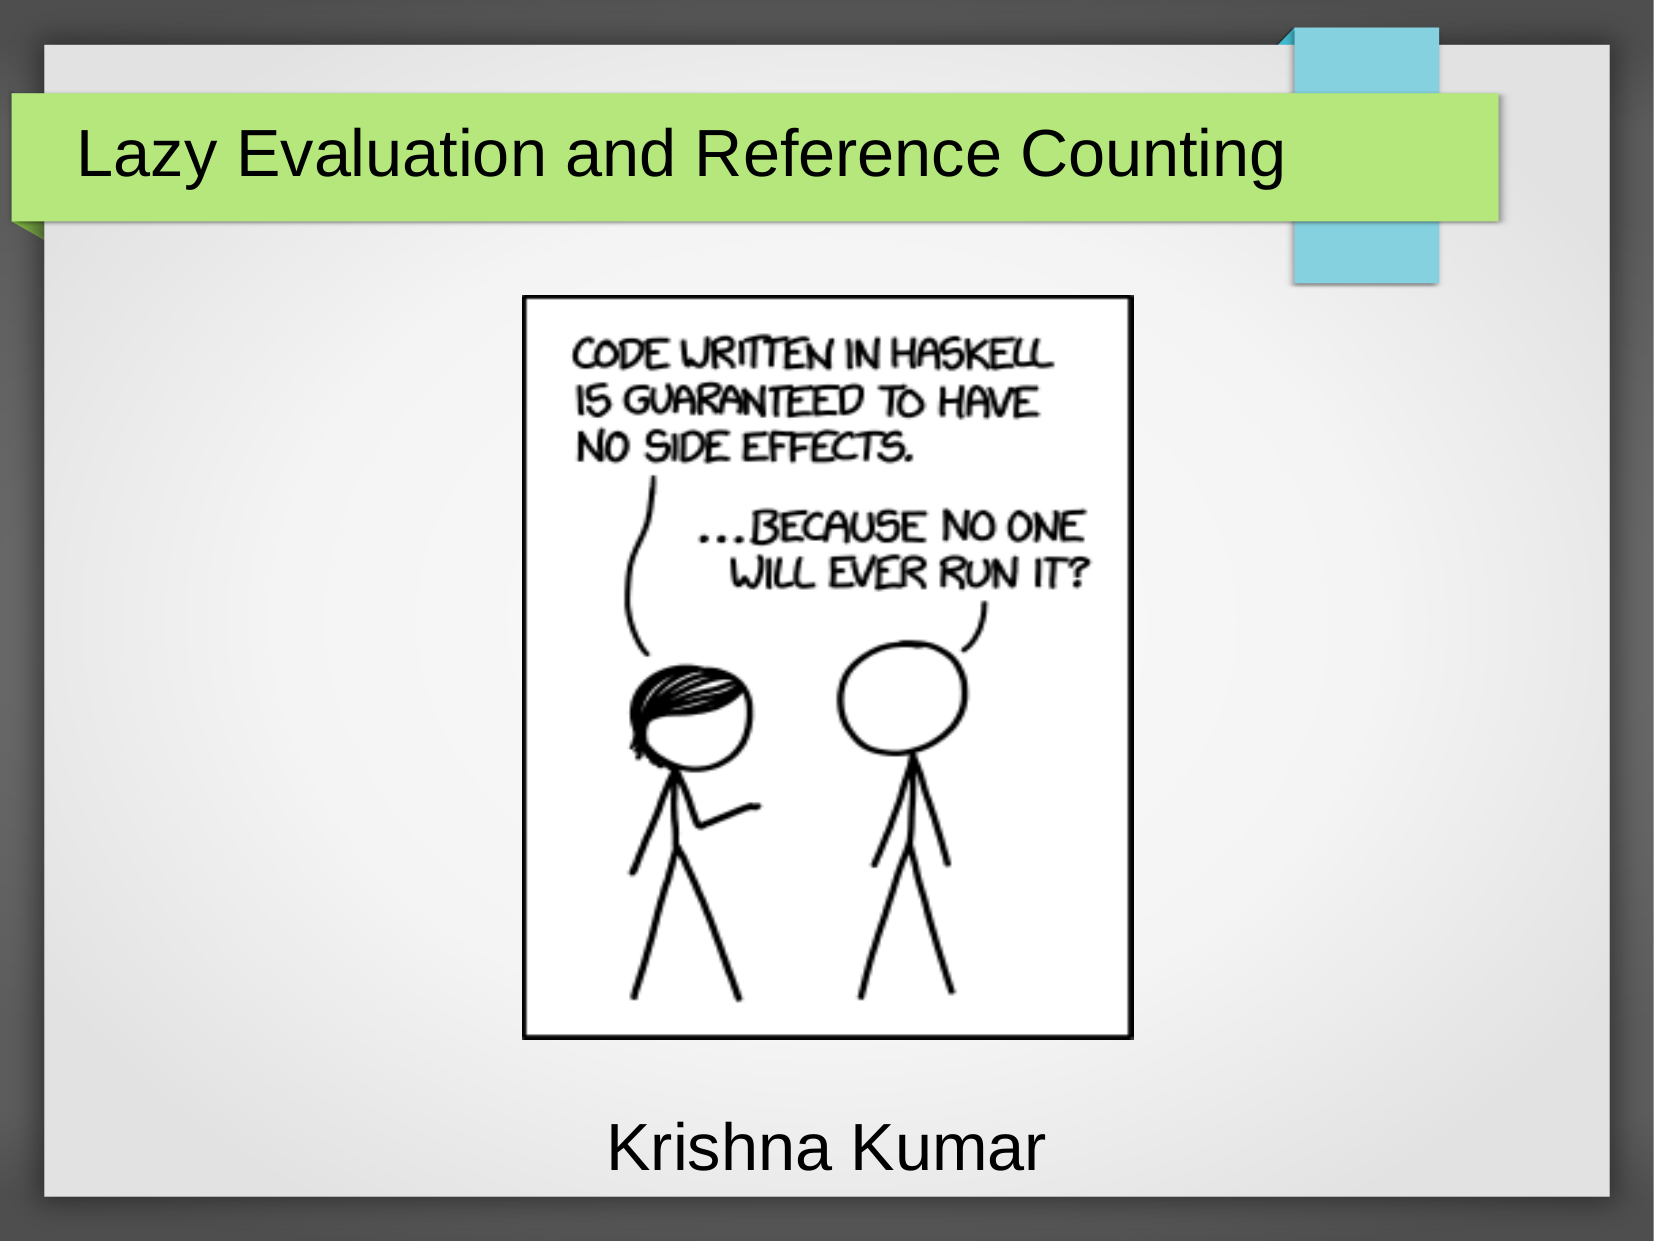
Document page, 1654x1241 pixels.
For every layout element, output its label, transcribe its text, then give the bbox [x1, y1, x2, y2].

picture [0, 0, 1654, 1241]
title Lazy Evaluation and Reference Counting [76, 69, 1506, 238]
subtitle Krishna Kumar [82, 168, 1571, 1229]
